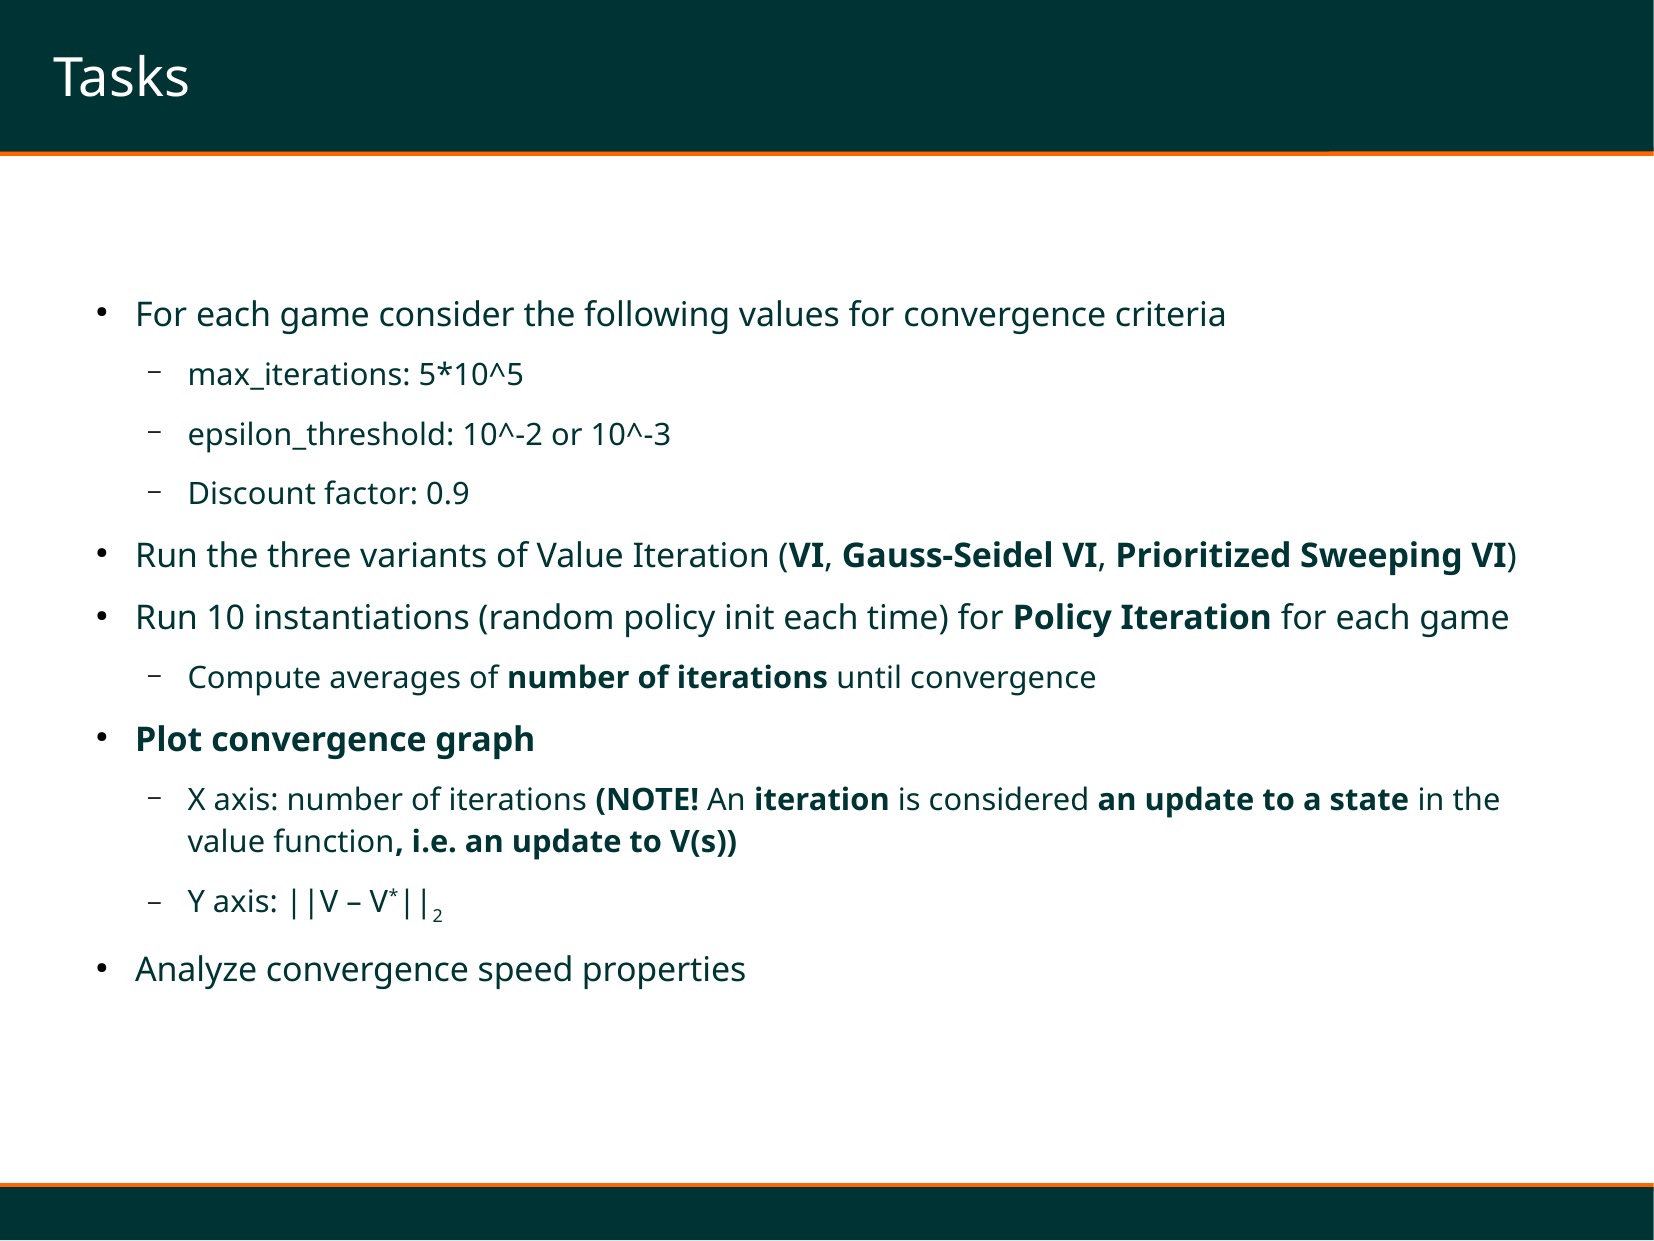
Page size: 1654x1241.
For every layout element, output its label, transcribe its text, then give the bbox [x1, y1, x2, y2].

list For each game consider the following values for convergence criteria max_iterations: 5*10^5 epsilon_threshold: 10^-2 or 10^-3 Discount factor: 0.9 Run the three variants of Value Iteration (VI, Gauss-Seidel VI, Prioritized Sweeping VI) Run 10 instantiations (random policy init each time) for Policy Iteration for each game Compute averages of number of iterations until convergence Plot convergence graph X axis: number of iterations (NOTE! An iteration is considered an update to a state in the value function, i.e. an update to V(s)) Y axis: ||V – V*||2 Analyze convergence speed properties [82, 290, 1571, 1010]
title Tasks [0, 0, 1329, 152]
